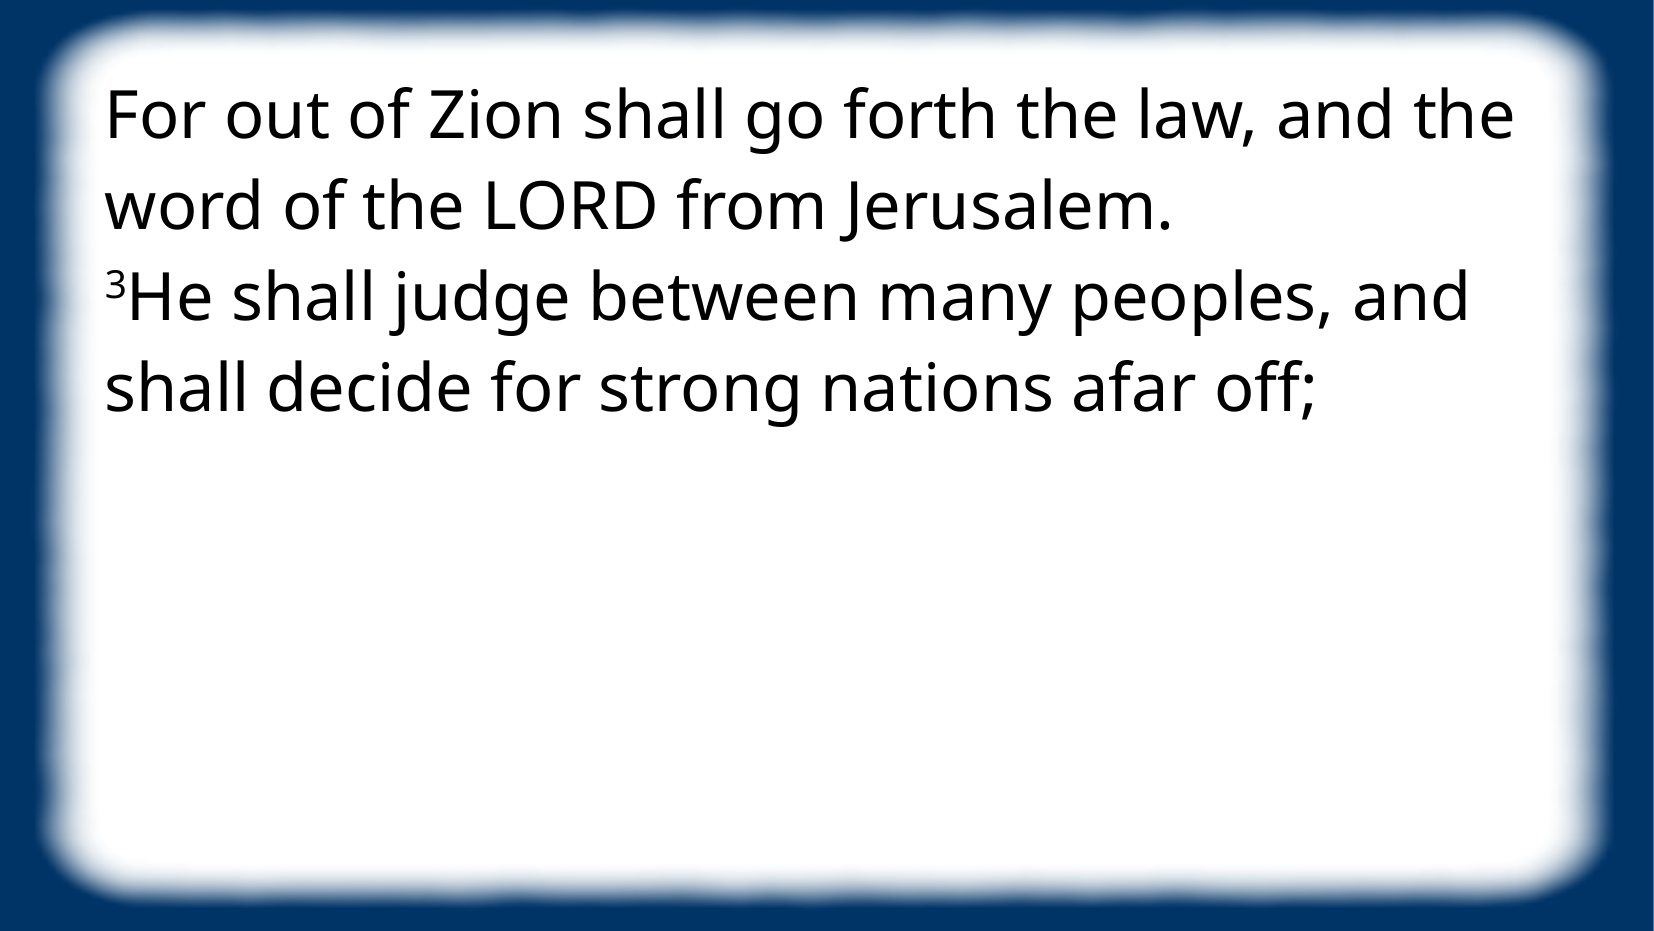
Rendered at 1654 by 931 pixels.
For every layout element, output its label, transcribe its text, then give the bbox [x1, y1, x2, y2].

text_box For out of Zion shall go forth the law, and the word of the LORD from Jerusalem. 3He shall judge between many peoples, and shall decide for strong nations afar off; [90, 60, 1561, 451]
picture [0, 0, 1654, 931]
